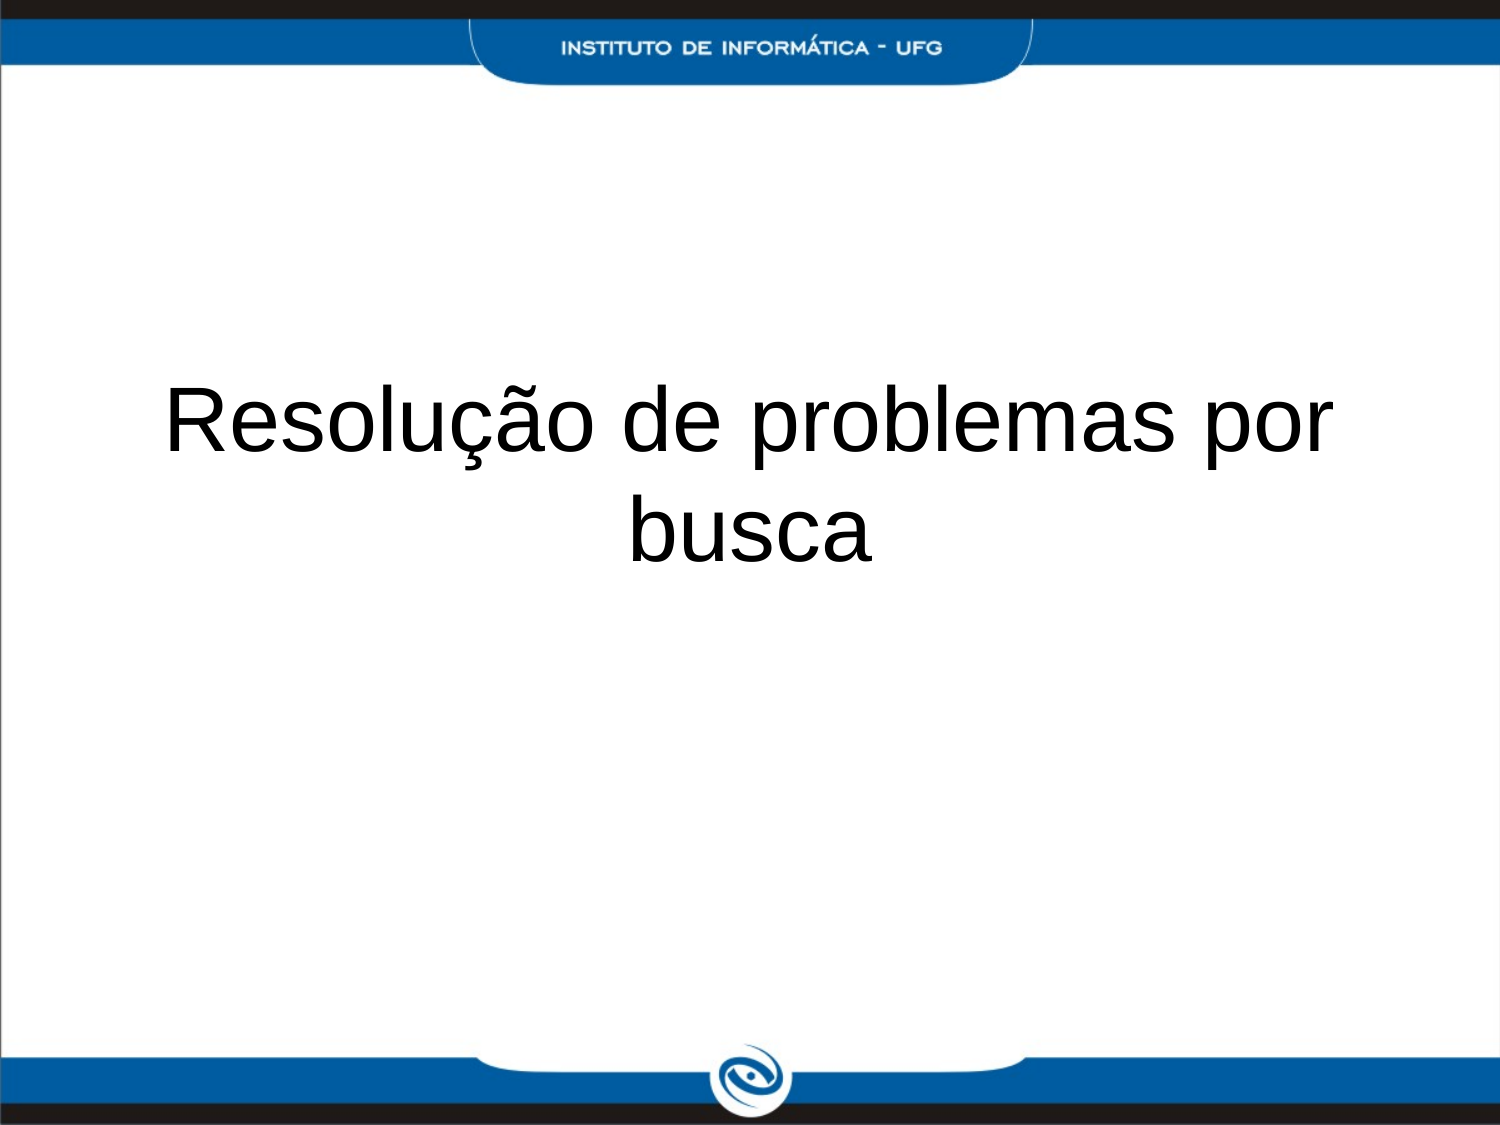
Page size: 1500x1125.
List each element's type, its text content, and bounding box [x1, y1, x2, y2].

title Resolução de problemas por busca [112, 341, 1388, 599]
picture [0, 0, 1500, 1125]
